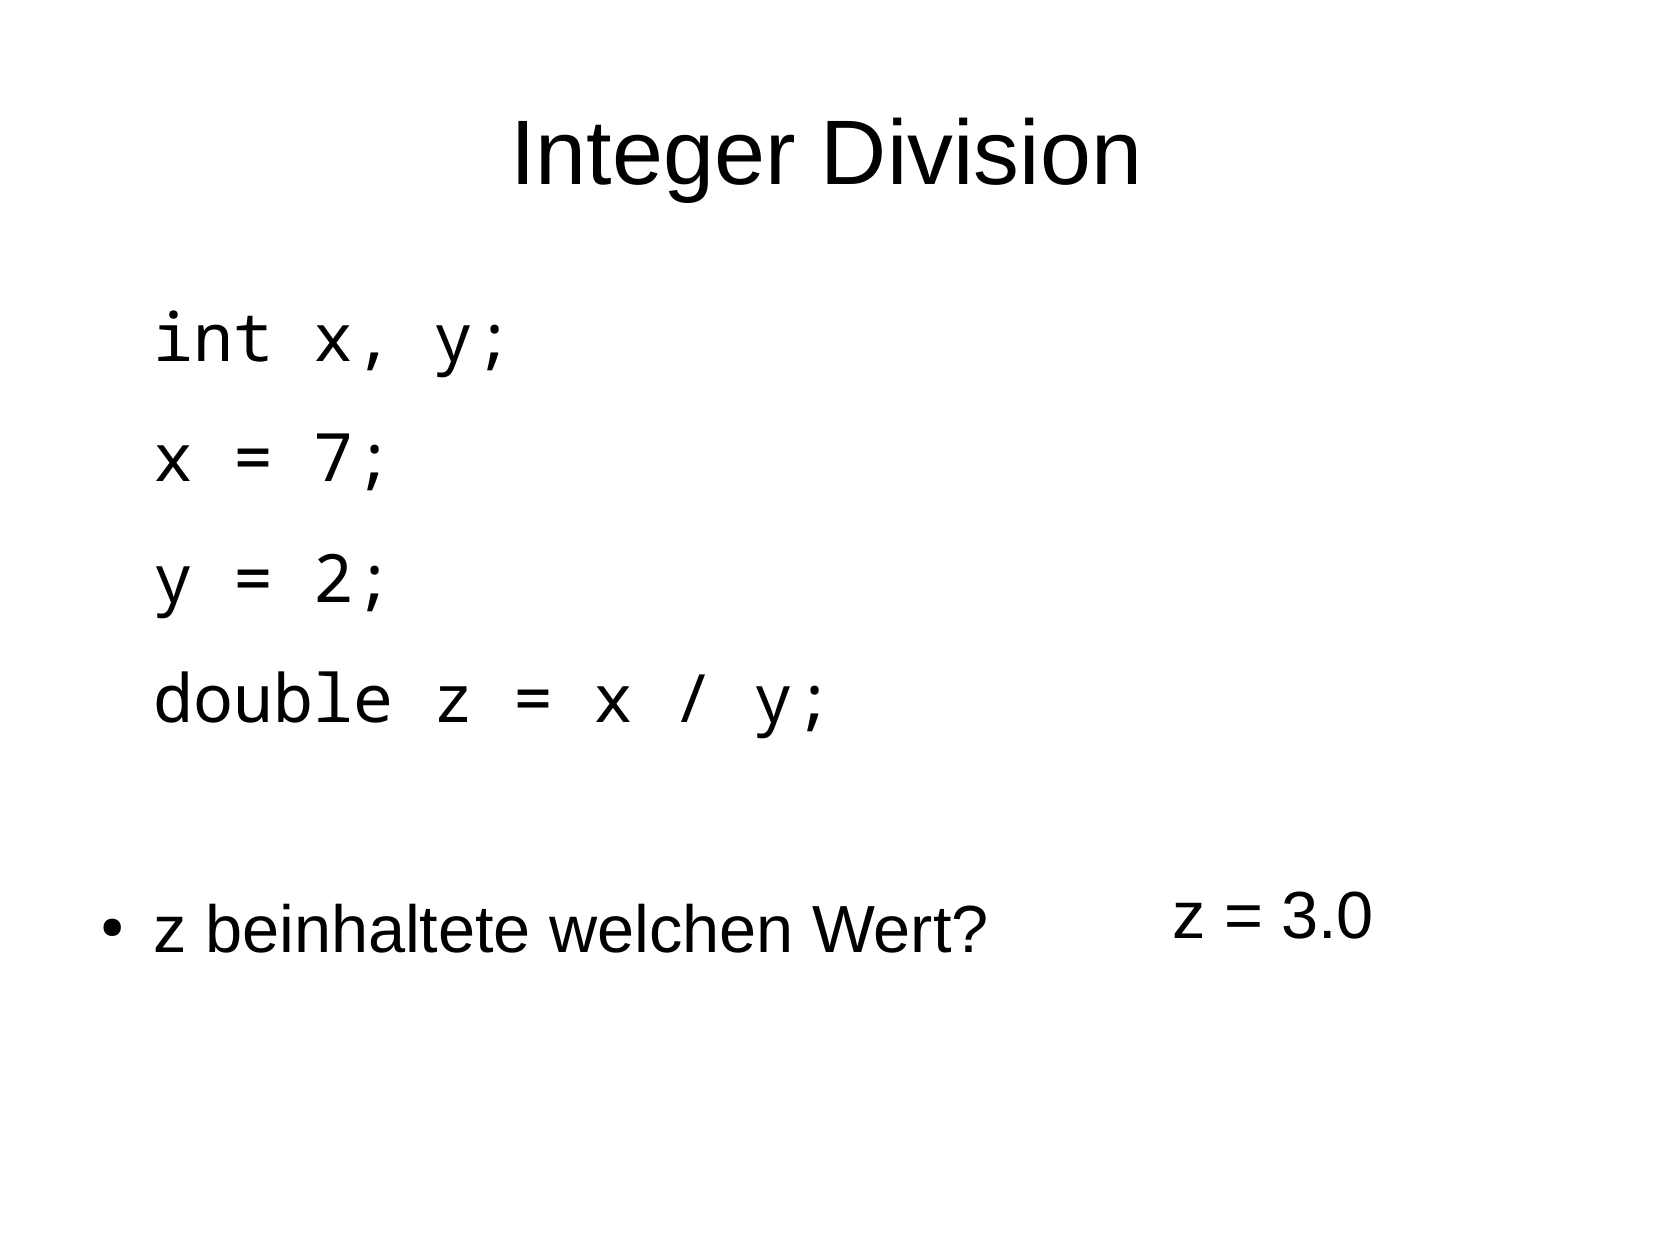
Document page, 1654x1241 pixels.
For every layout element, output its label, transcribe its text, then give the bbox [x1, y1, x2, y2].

title Integer Division [82, 49, 1571, 257]
text_box z = 3.0 [1157, 870, 1424, 961]
list int x, y; x = 7; y = 2; double z = x / y; z beinhaltete welchen Wert? [82, 290, 1571, 1109]
